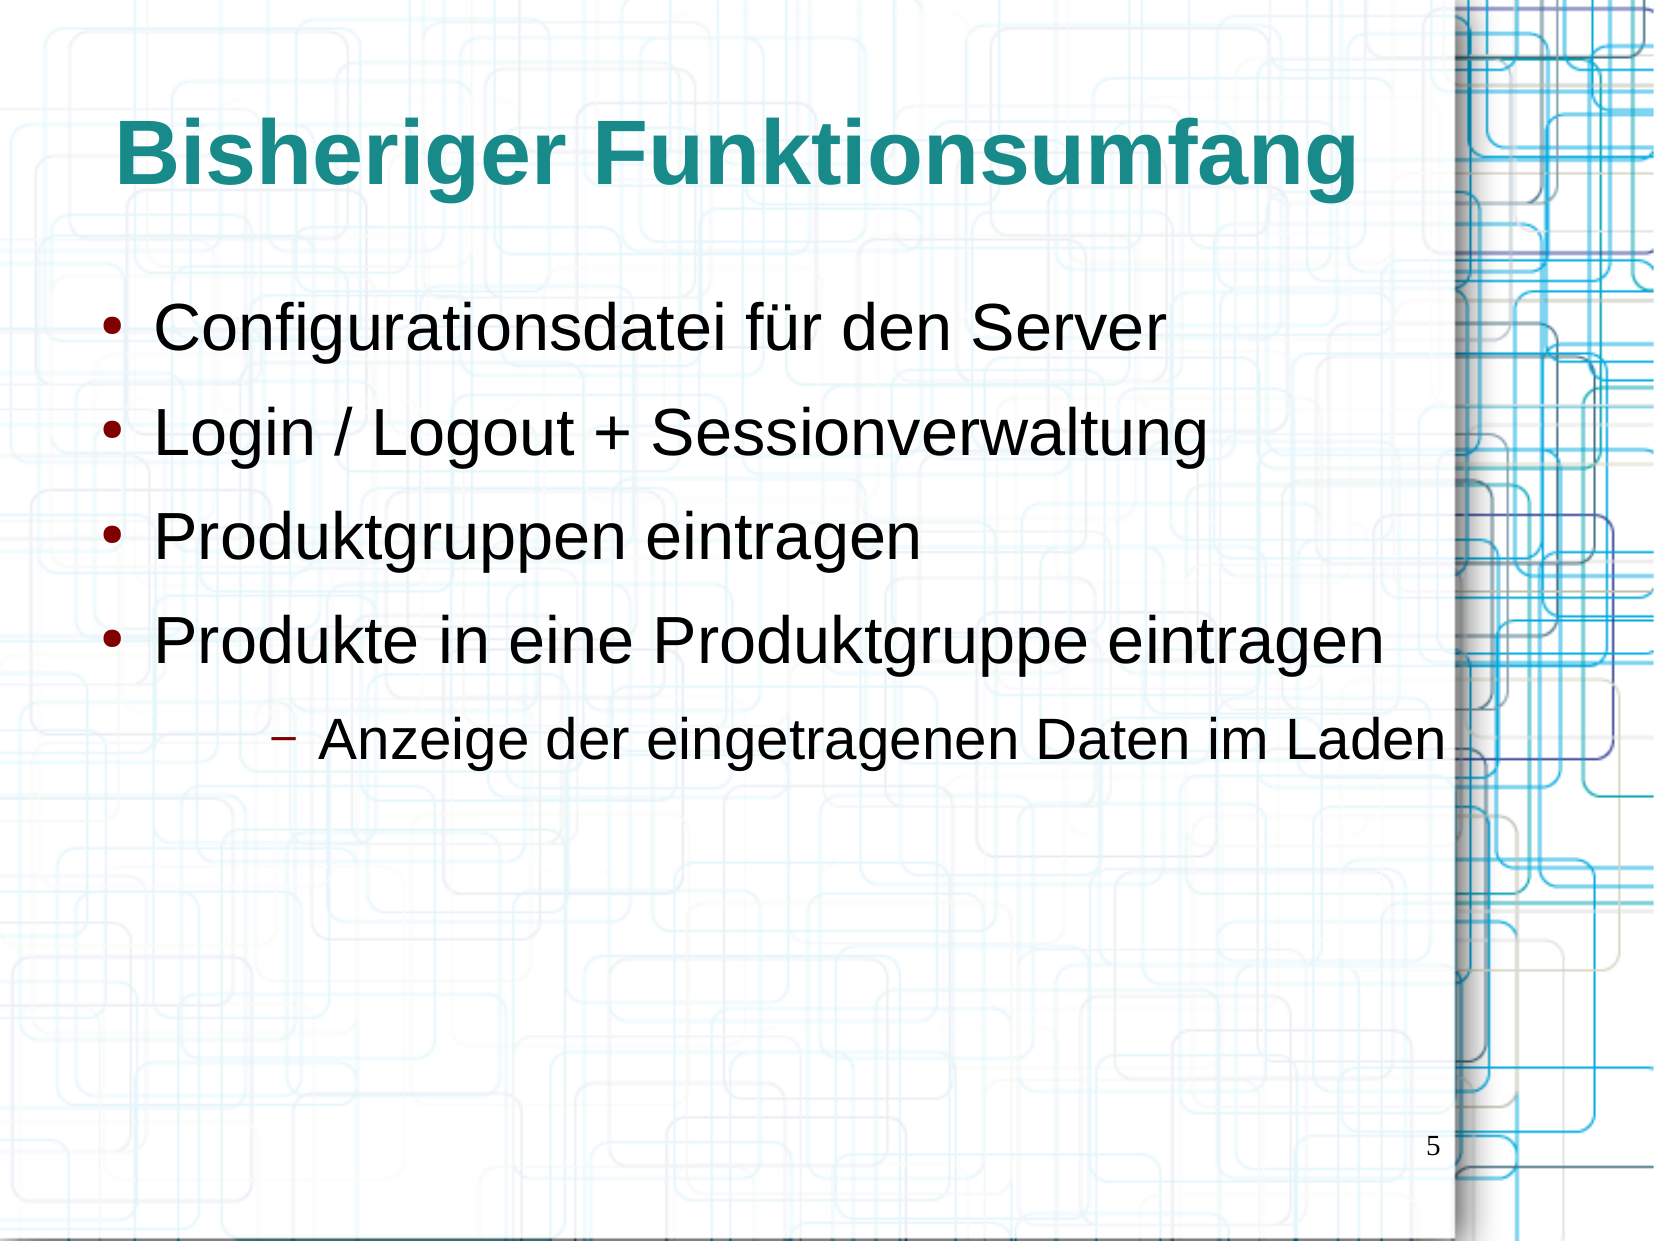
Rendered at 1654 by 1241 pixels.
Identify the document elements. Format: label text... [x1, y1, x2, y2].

title Bisheriger Funktionsumfang [59, 51, 1418, 255]
list Configurationsdatei für den Server Login / Logout + Sessionverwaltung Produktgruppen eintragen Produkte in eine Produktgruppe eintragen Anzeige der eingetragenen Daten im Laden [82, 290, 1462, 1106]
picture [0, 0, 1654, 1241]
